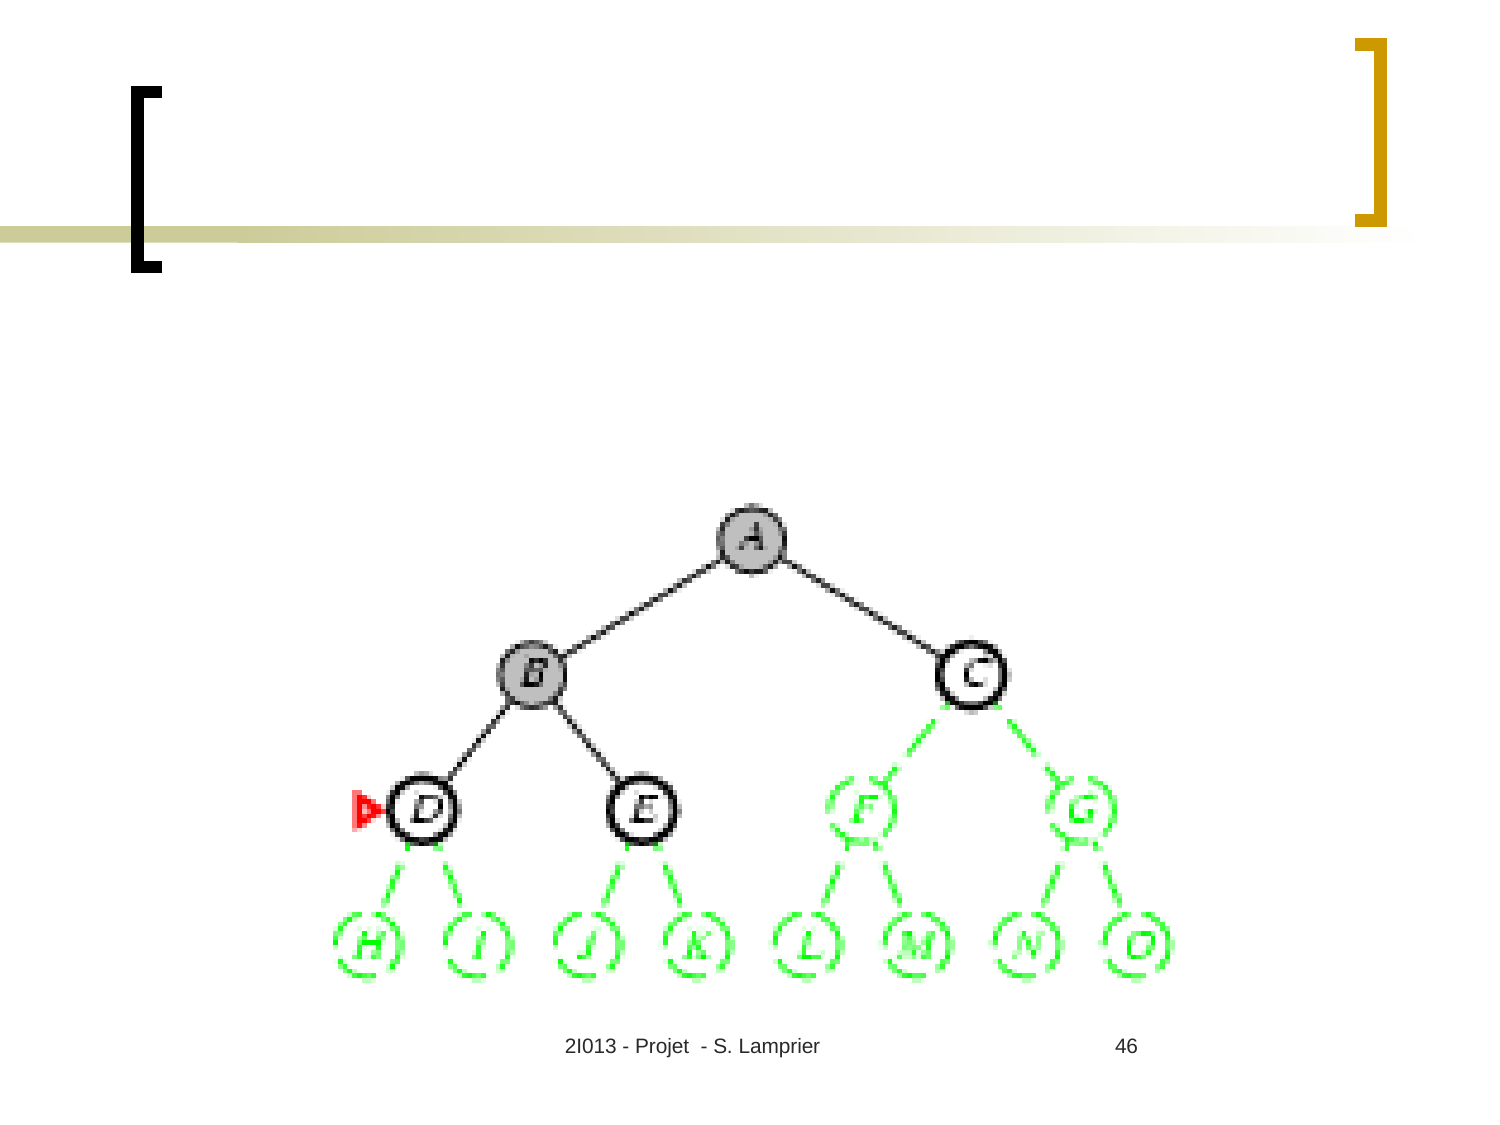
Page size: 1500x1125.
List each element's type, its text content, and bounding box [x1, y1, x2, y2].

footer 2I013 - Projet - S. Lamprier [549, 1025, 1025, 1100]
picture [324, 499, 1175, 988]
slide_number <numéro> [1100, 1025, 1413, 1100]
